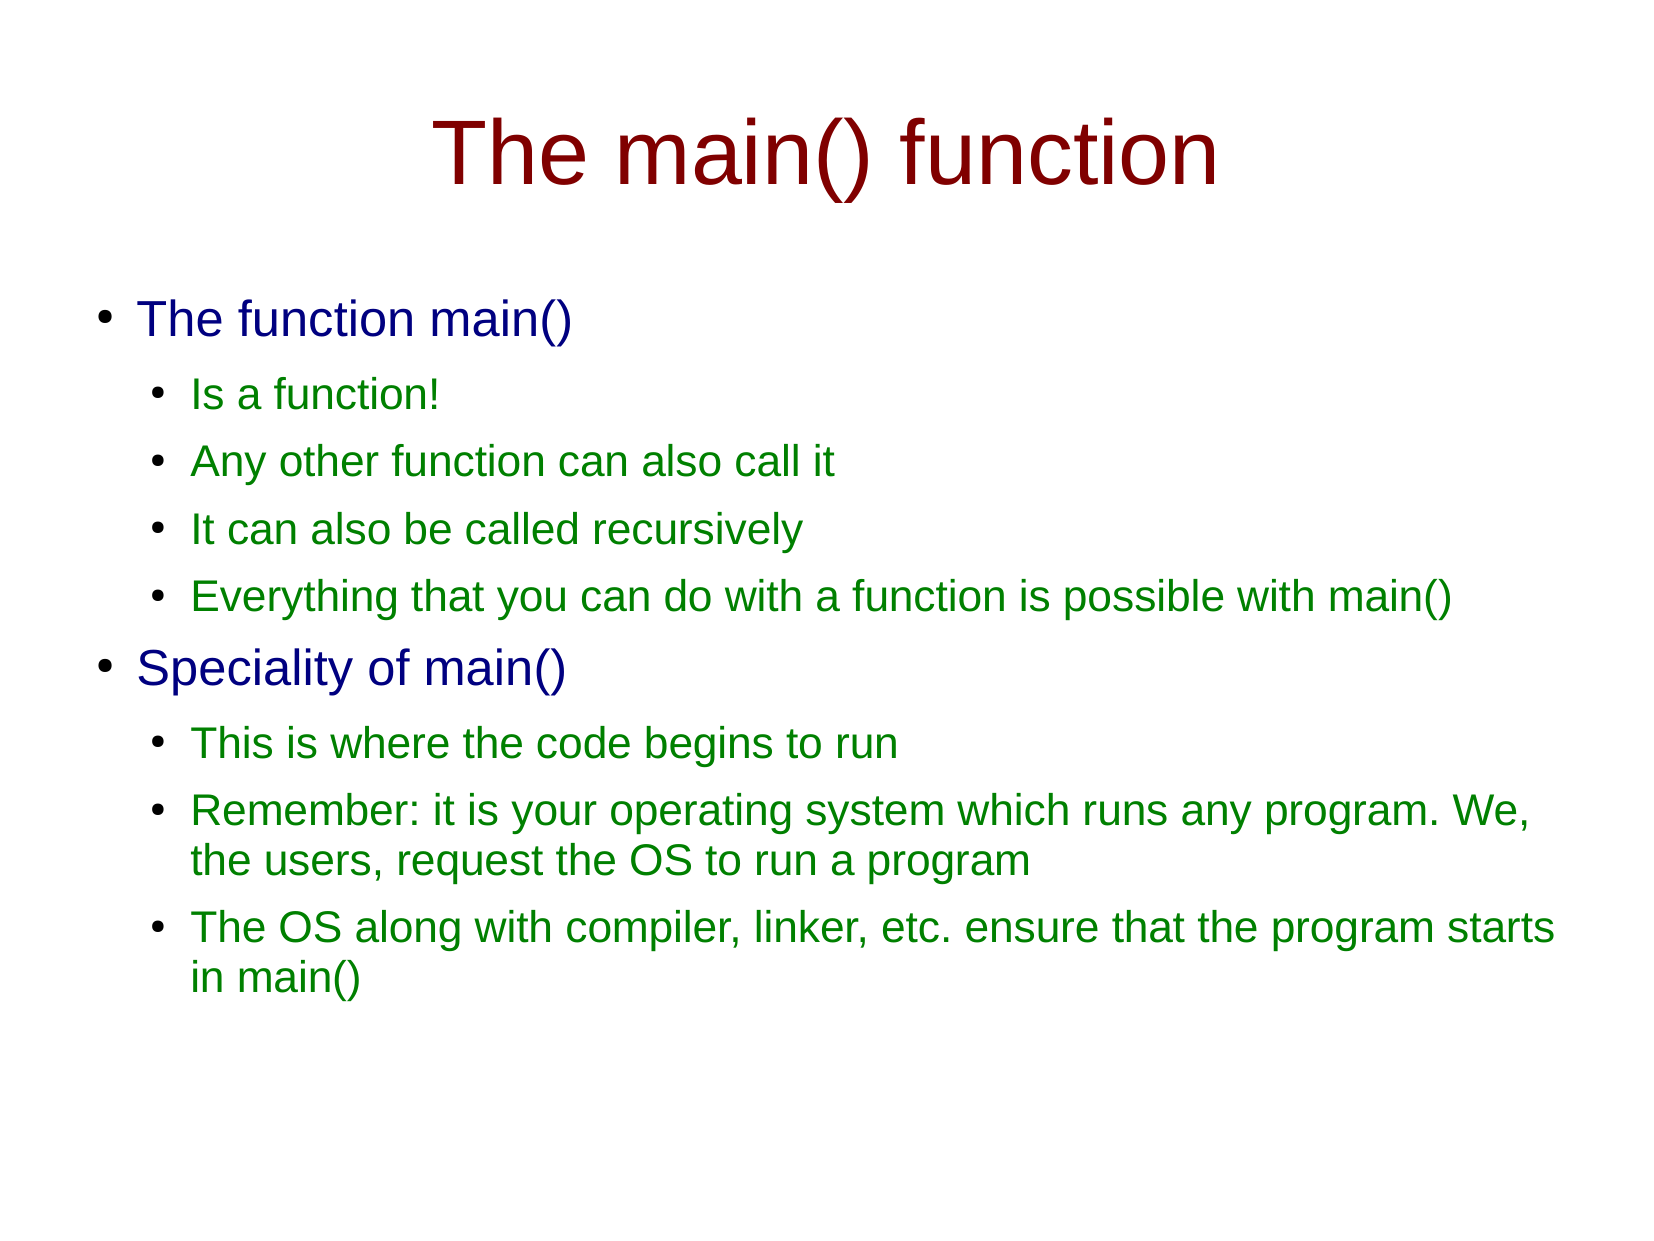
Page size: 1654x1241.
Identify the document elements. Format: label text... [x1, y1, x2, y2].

list The function main() Is a function! Any other function can also call it It can also be called recursively Everything that you can do with a function is possible with main() Speciality of main() This is where the code begins to run Remember: it is your operating system which runs any program. We, the users, request the OS to run a program The OS along with compiler, linker, etc. ensure that the program starts in main() [82, 290, 1571, 1010]
title The main() function [82, 49, 1571, 257]
